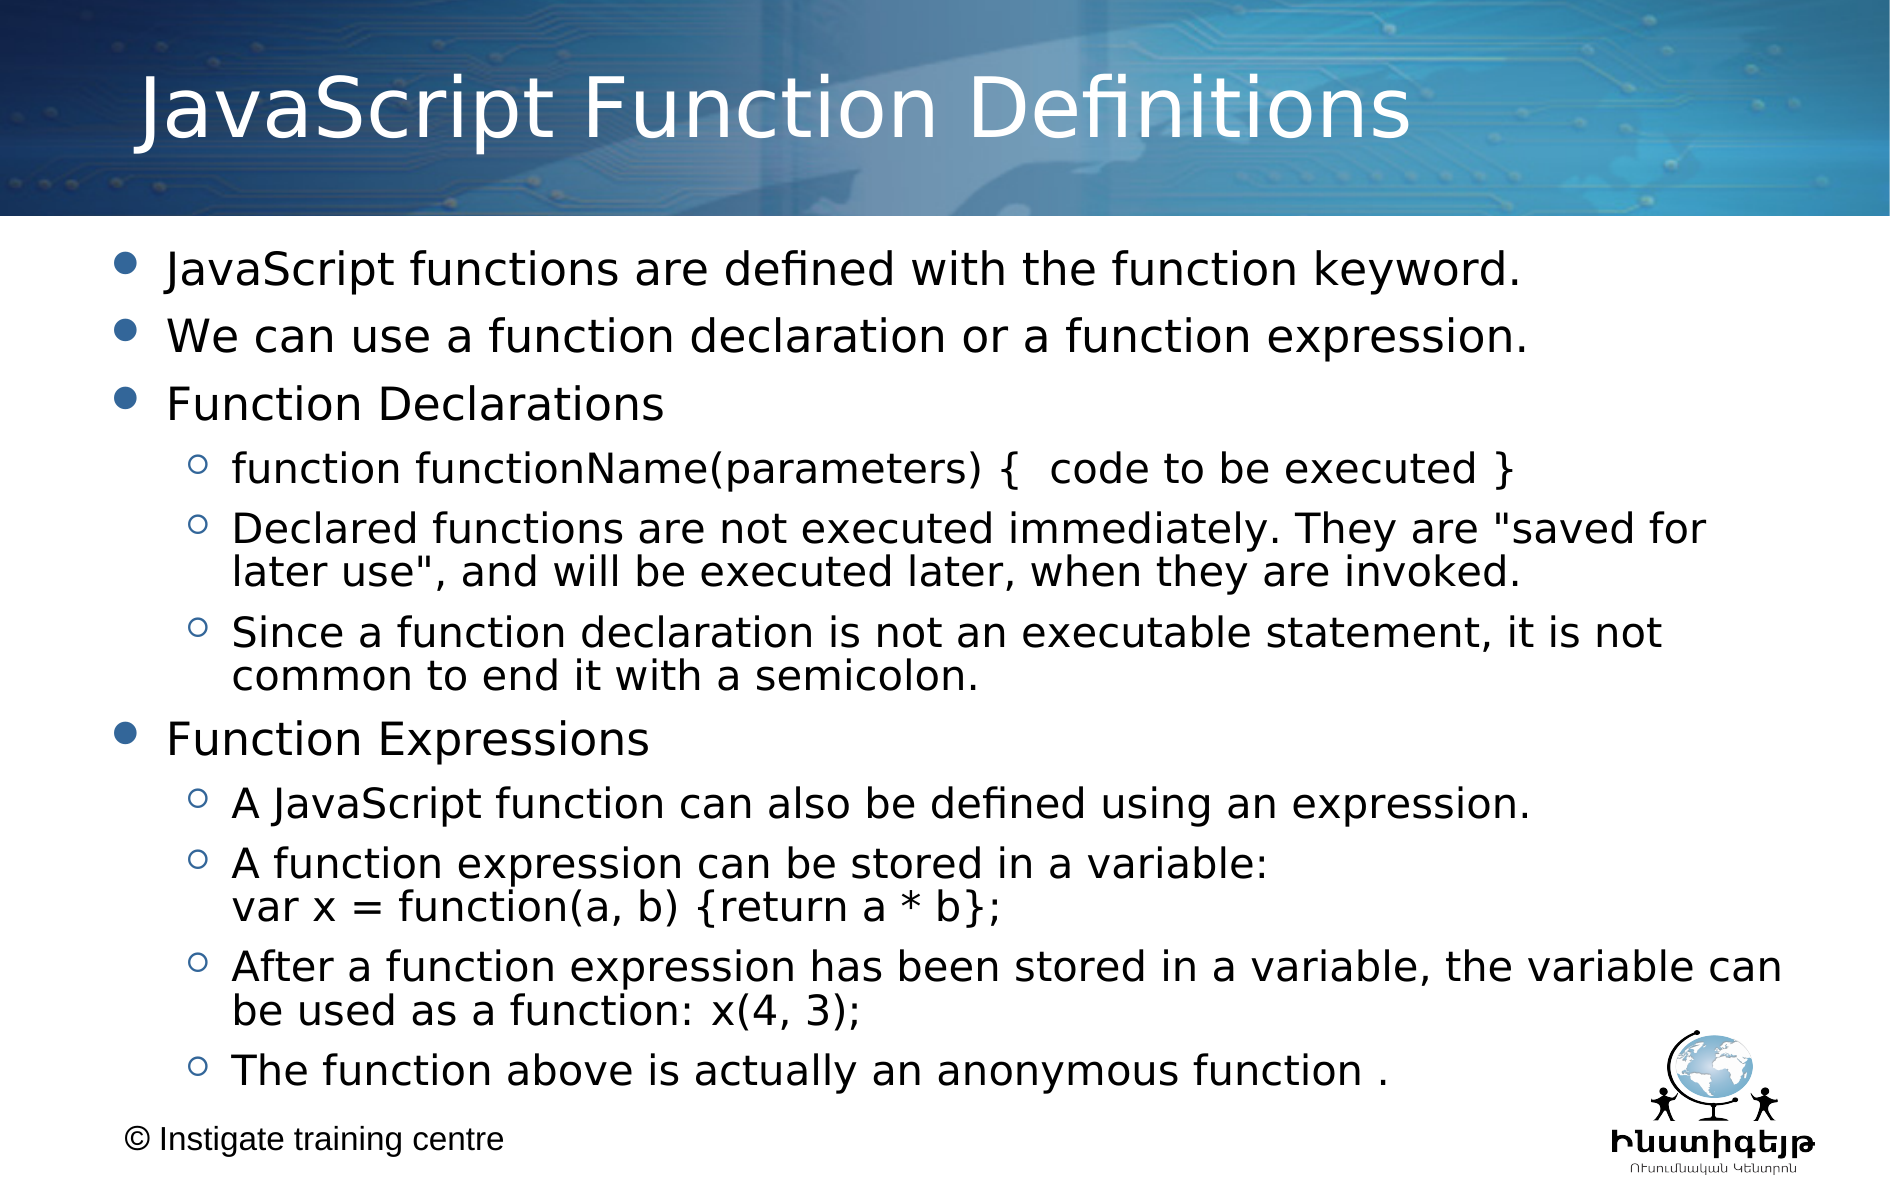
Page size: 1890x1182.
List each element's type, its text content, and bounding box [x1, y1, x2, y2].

picture [0, 0, 1890, 216]
list JavaScript functions are defined with the function keyword. We can use a function declaration or a function expression. Function Declarations function functionName(parameters) { code to be executed } Declared functions are not executed immediately. They are "saved for later use", and will be executed later, when they are invoked. Since a function declaration is not an executable statement, it is not common to end it with a semicolon. Function Expressions A JavaScript function can also be defined using an expression. A function expression can be stored in a variable: var x = function(a, b) {return a * b}; After a function expression has been stored in a variable, the variable can be used as a function: x(4, 3); The function above is actually an anonymous function . [110, 247, 1801, 275]
text_box JavaScript Function Definitions [138, 82, 1801, 88]
picture [1612, 1030, 1815, 1175]
